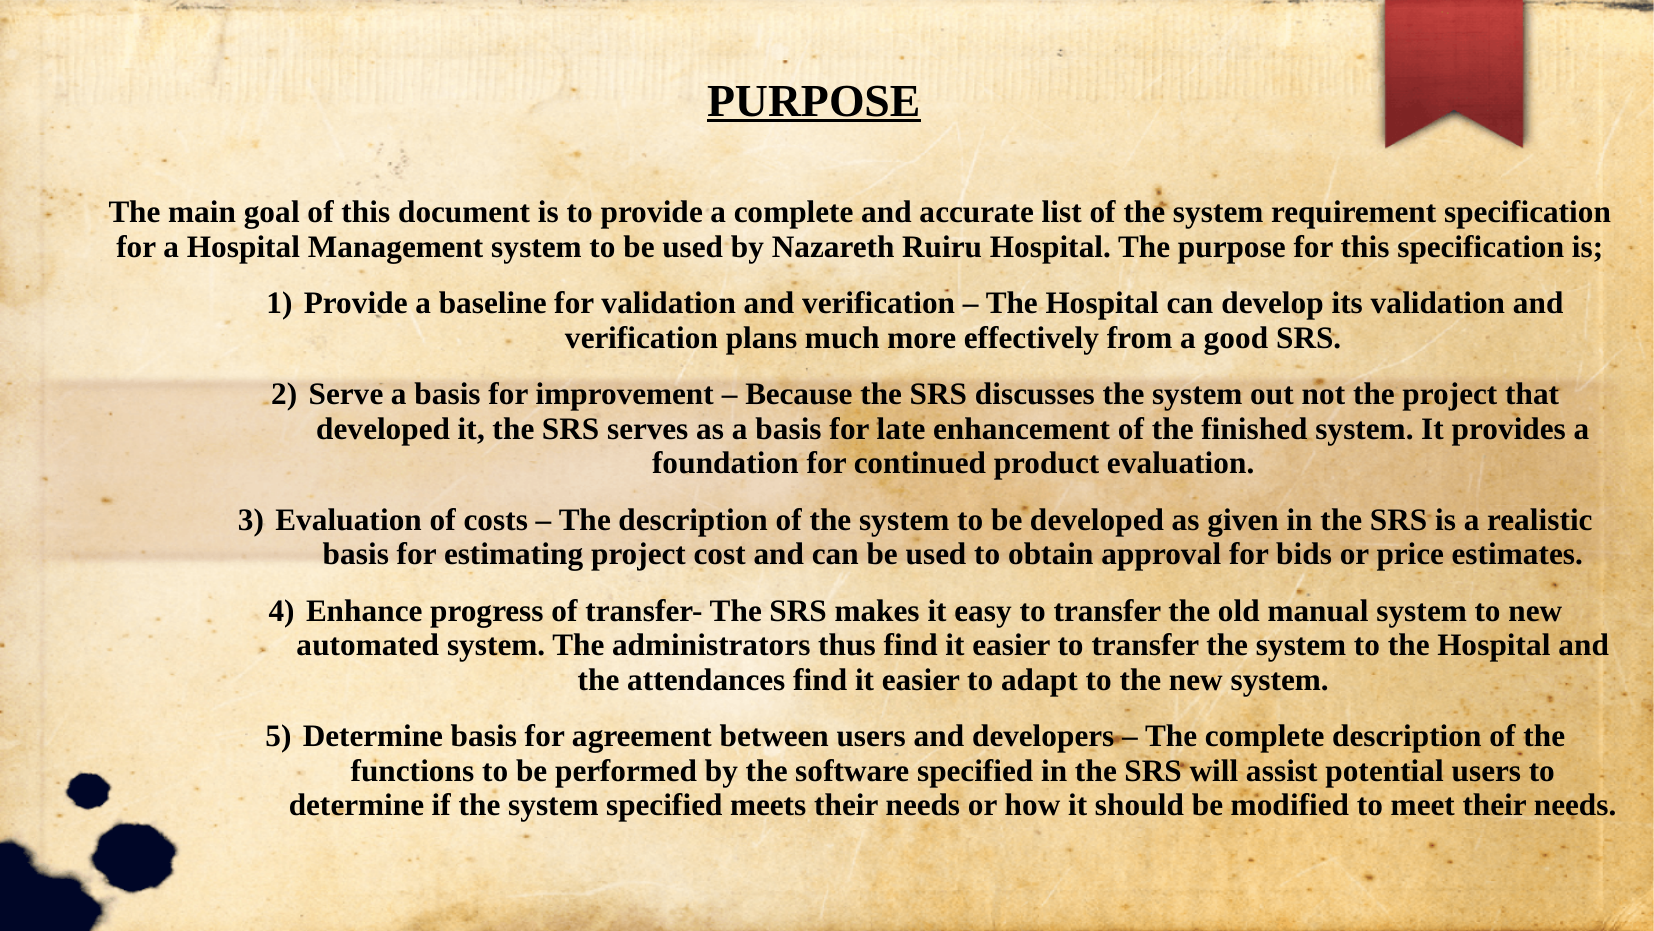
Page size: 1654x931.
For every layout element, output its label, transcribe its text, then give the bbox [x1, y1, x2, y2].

picture [0, 0, 1654, 931]
list The main goal of this document is to provide a complete and accurate list of the system requirement specification for a Hospital Management system to be used by Nazareth Ruiru Hospital. The purpose for this specification is; Provide a baseline for validation and verification – The Hospital can develop its validation and verification plans much more effectively from a good SRS. Serve a basis for improvement – Because the SRS discusses the system out not the project that developed it, the SRS serves as a basis for late enhancement of the finished system. It provides a foundation for continued product evaluation. Evaluation of costs – The description of the system to be developed as given in the SRS is a realistic basis for estimating project cost and can be used to obtain approval for bids or price estimates. Enhance progress of transfer- The SRS makes it easy to transfer the old manual system to new automated system. The administrators thus find it easier to transfer the system to the Hospital and the attendances find it easier to adapt to the new system. Determine basis for agreement between users and developers – The complete description of the functions to be performed by the software specified in the SRS will assist potential users to determine if the system specified meets their needs or how it should be modified to meet their needs. [101, 195, 1621, 901]
title PURPOSE [67, 7, 1561, 196]
